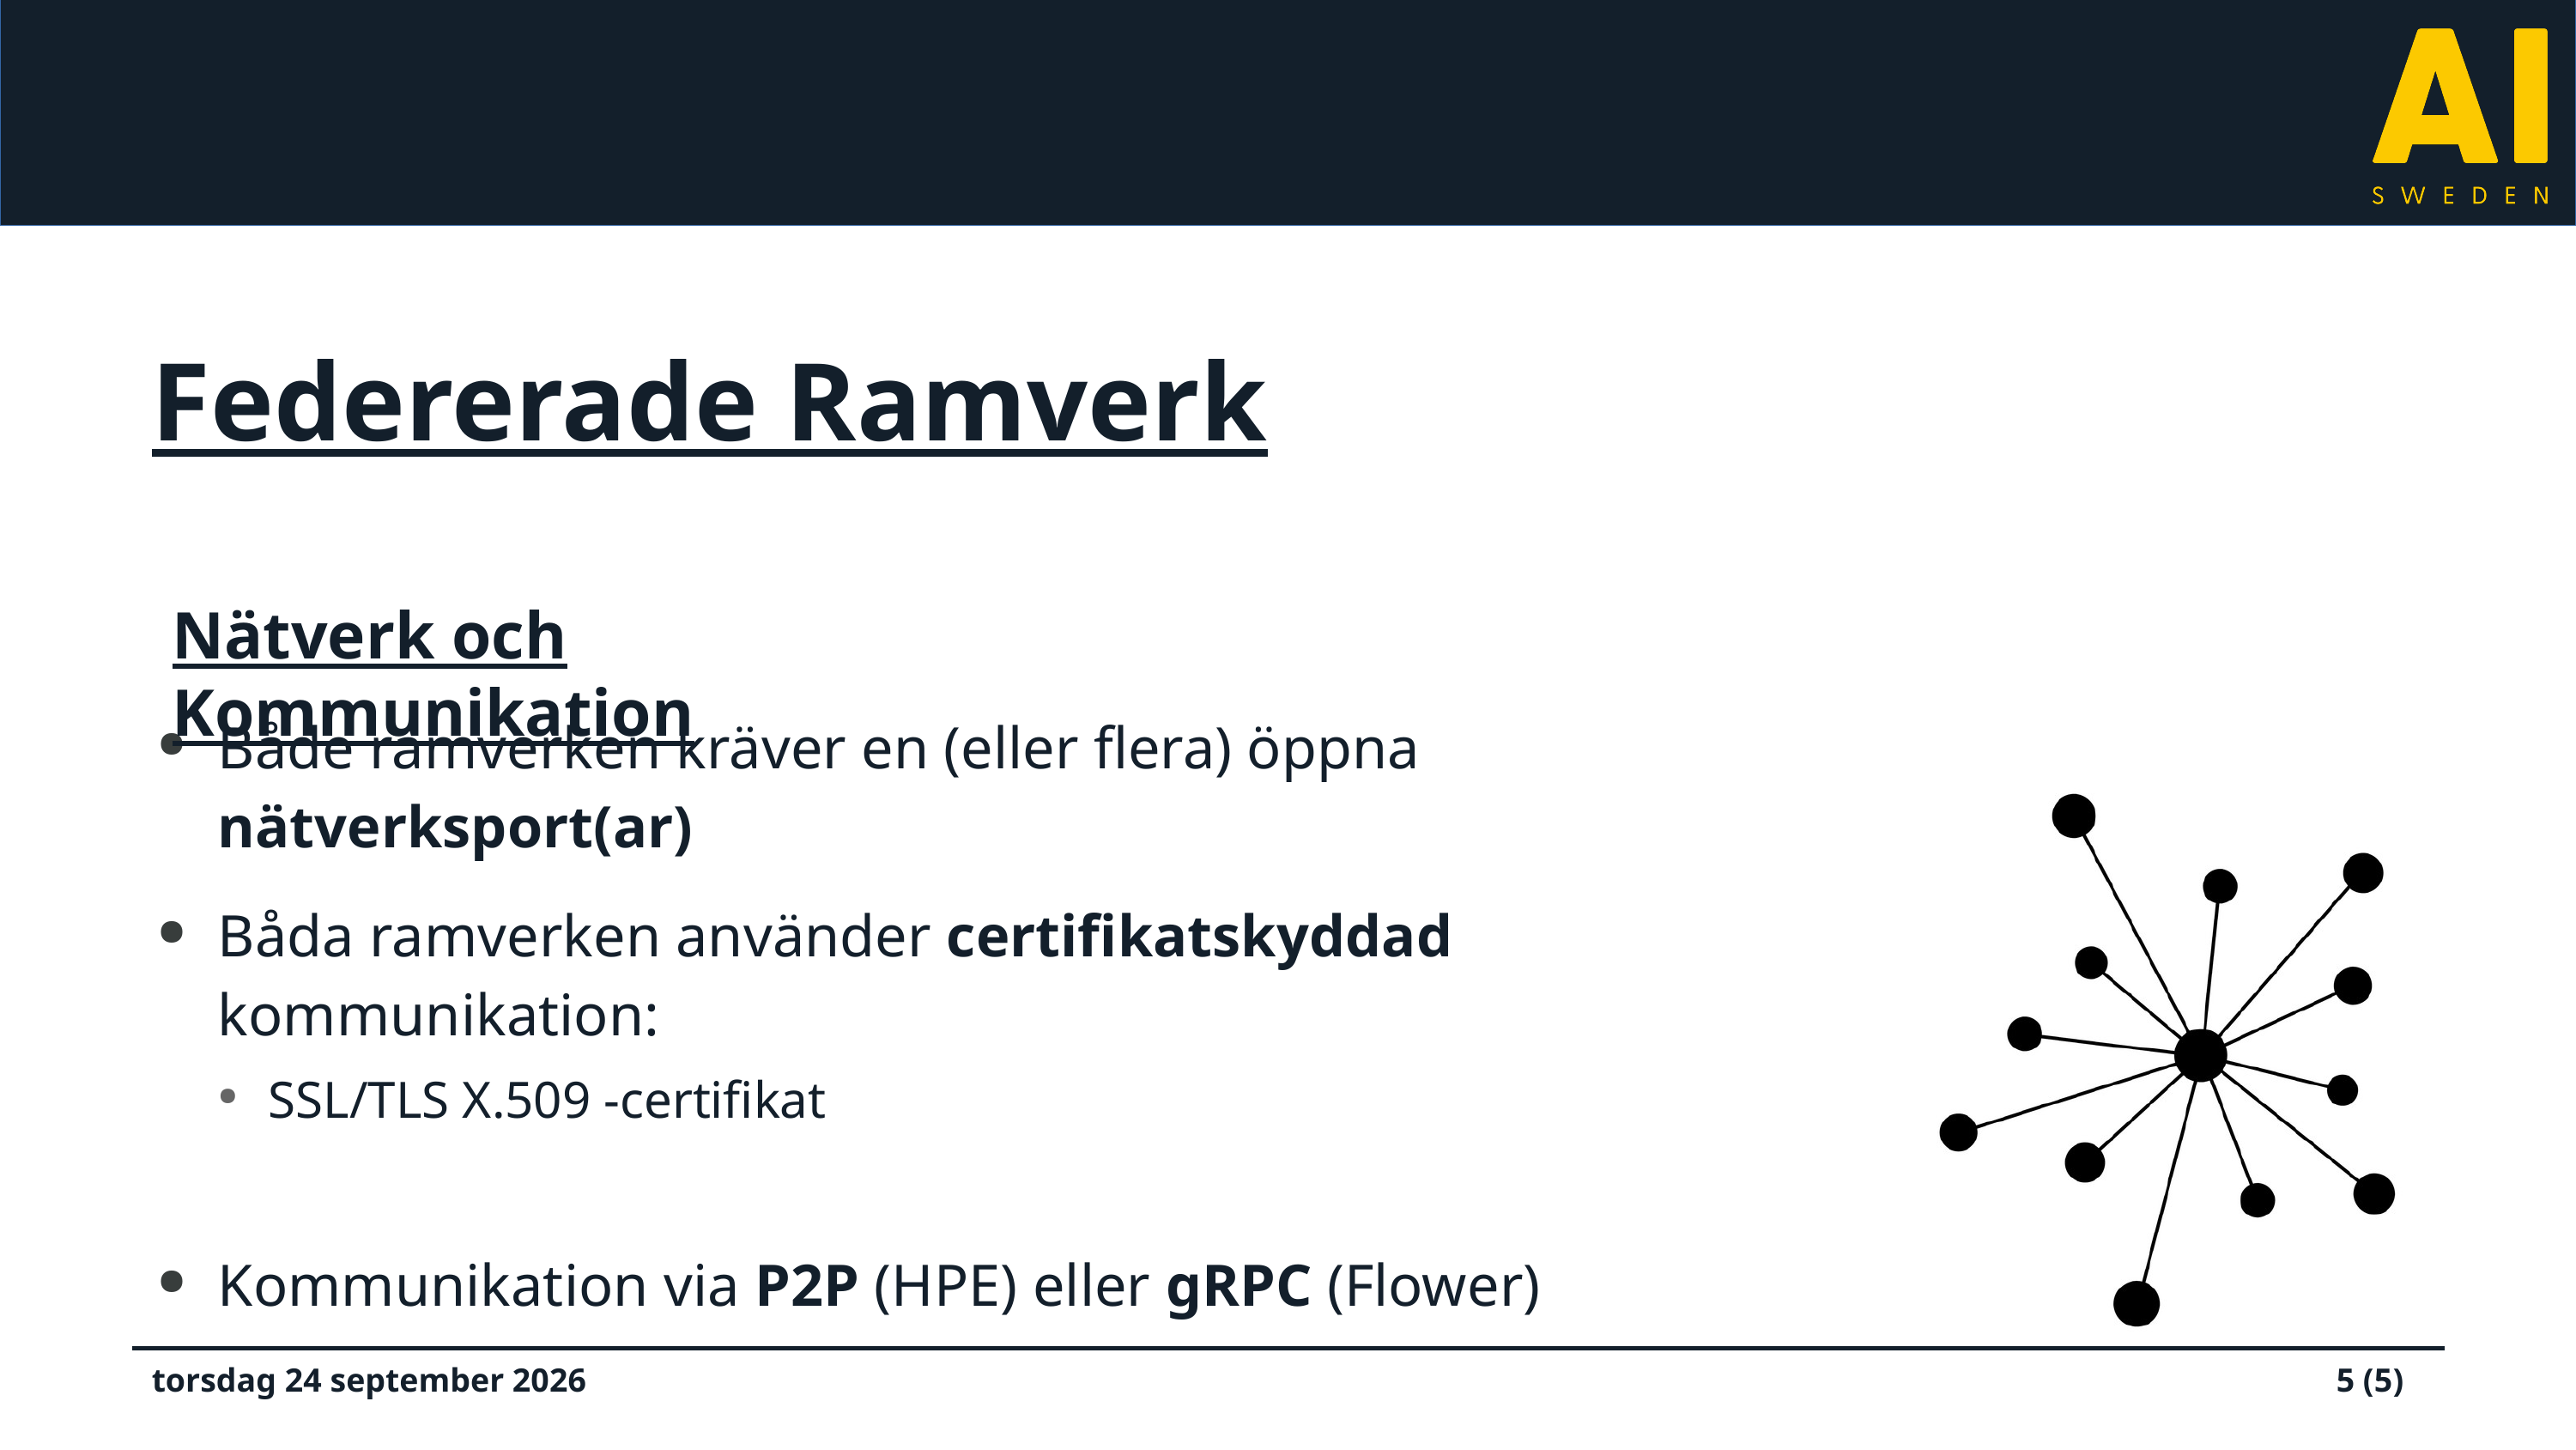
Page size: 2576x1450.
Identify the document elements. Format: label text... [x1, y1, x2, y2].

title Federerade Ramverk [129, 299, 2241, 497]
text_box <number> (5) [1846, 1343, 2447, 1420]
picture [1785, 642, 2576, 1449]
picture [2373, 28, 2548, 204]
text_box torsdag 10 mars 2022 [129, 1343, 730, 1420]
list Både ramverken kräver en (eller flera) öppna nätverksport(ar) Båda ramverken använder certifikatskyddad kommunikation: SSL/TLS X.509 -certifikat Kommunikation via P2P (HPE) eller gRPC (Flower) [118, 689, 1621, 1022]
text_box [0, 0, 2576, 226]
title Nätverk och Kommunikation [148, 583, 935, 681]
